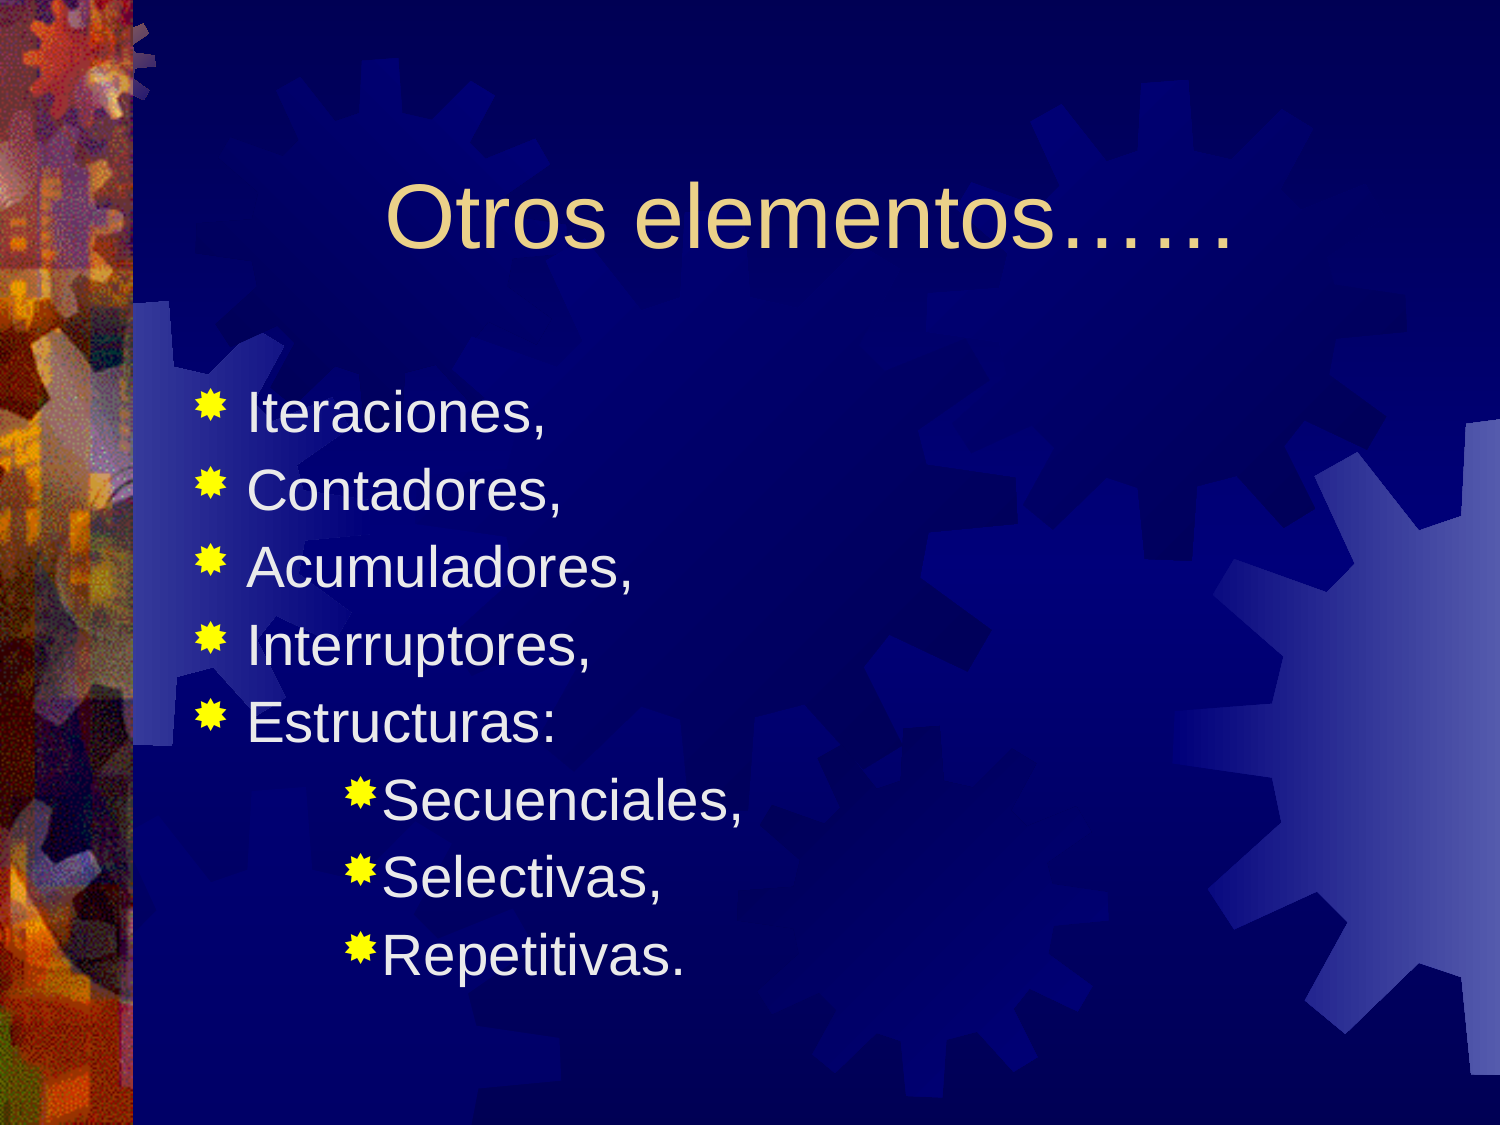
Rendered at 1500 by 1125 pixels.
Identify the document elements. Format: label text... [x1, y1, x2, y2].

text_box Otros elementos…… [174, 87, 1450, 275]
text_box Iteraciones, Contadores, Acumuladores, Interruptores, Estructuras: Secuenciales, Selectivas, Repetitivas. [174, 375, 1450, 813]
picture [0, 0, 133, 1125]
